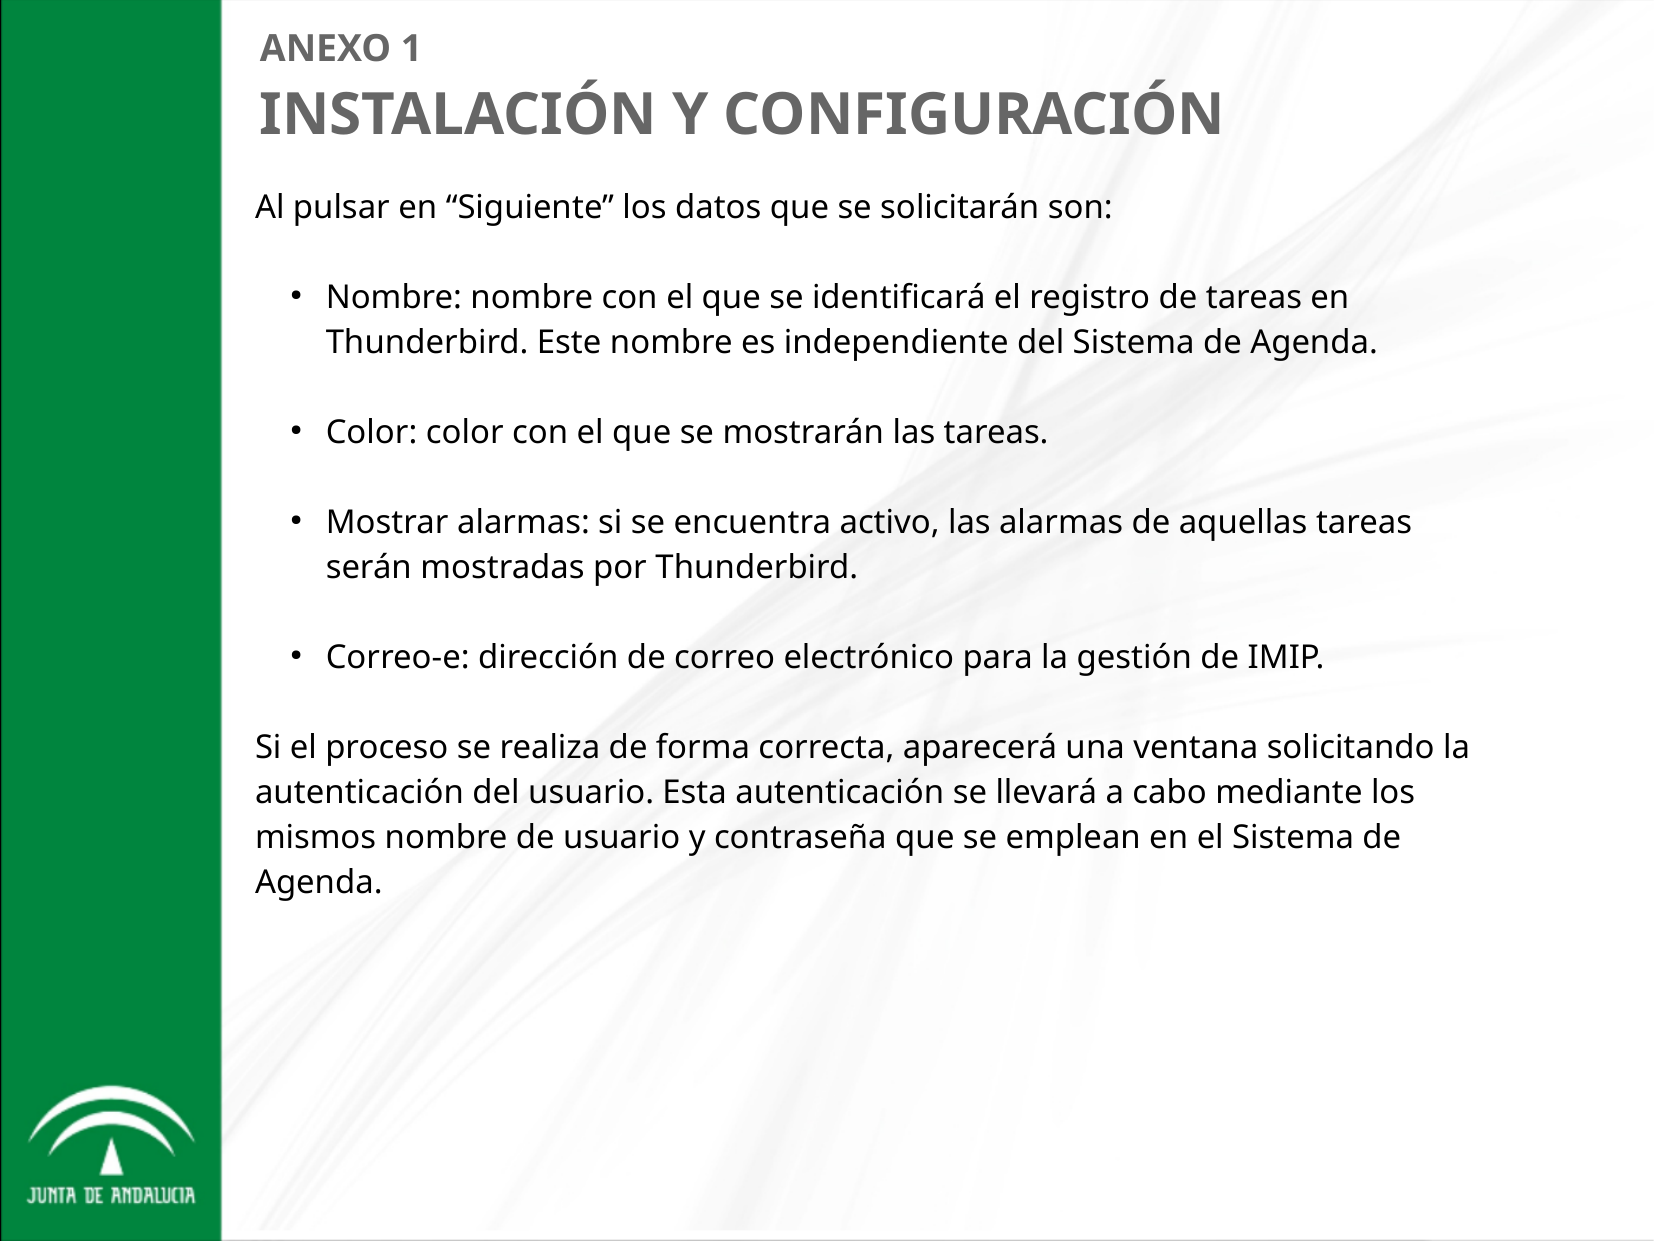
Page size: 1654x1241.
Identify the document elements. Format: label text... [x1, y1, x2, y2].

title ANEXO 1 INSTALACIÓN Y CONFIGURACIÓN [259, 19, 1577, 155]
text_box Al pulsar en “Siguiente” los datos que se solicitarán son: Nombre: nombre con el que se identificará el registro de tareas en Thunderbird. Este nombre es independiente del Sistema de Agenda. Color: color con el que se mostrarán las tareas. Mostrar alarmas: si se encuentra activo, las alarmas de aquellas tareas serán mostradas por Thunderbird. Correo-e: dirección de correo electrónico para la gestión de IMIP. Si el proceso se realiza de forma correcta, aparecerá una ventana solicitando la autenticación del usuario. Esta autenticación se llevará a cabo mediante los mismos nombre de usuario y contraseña que se emplean en el Sistema de Agenda. [240, 176, 1524, 899]
picture [0, 0, 1654, 1241]
